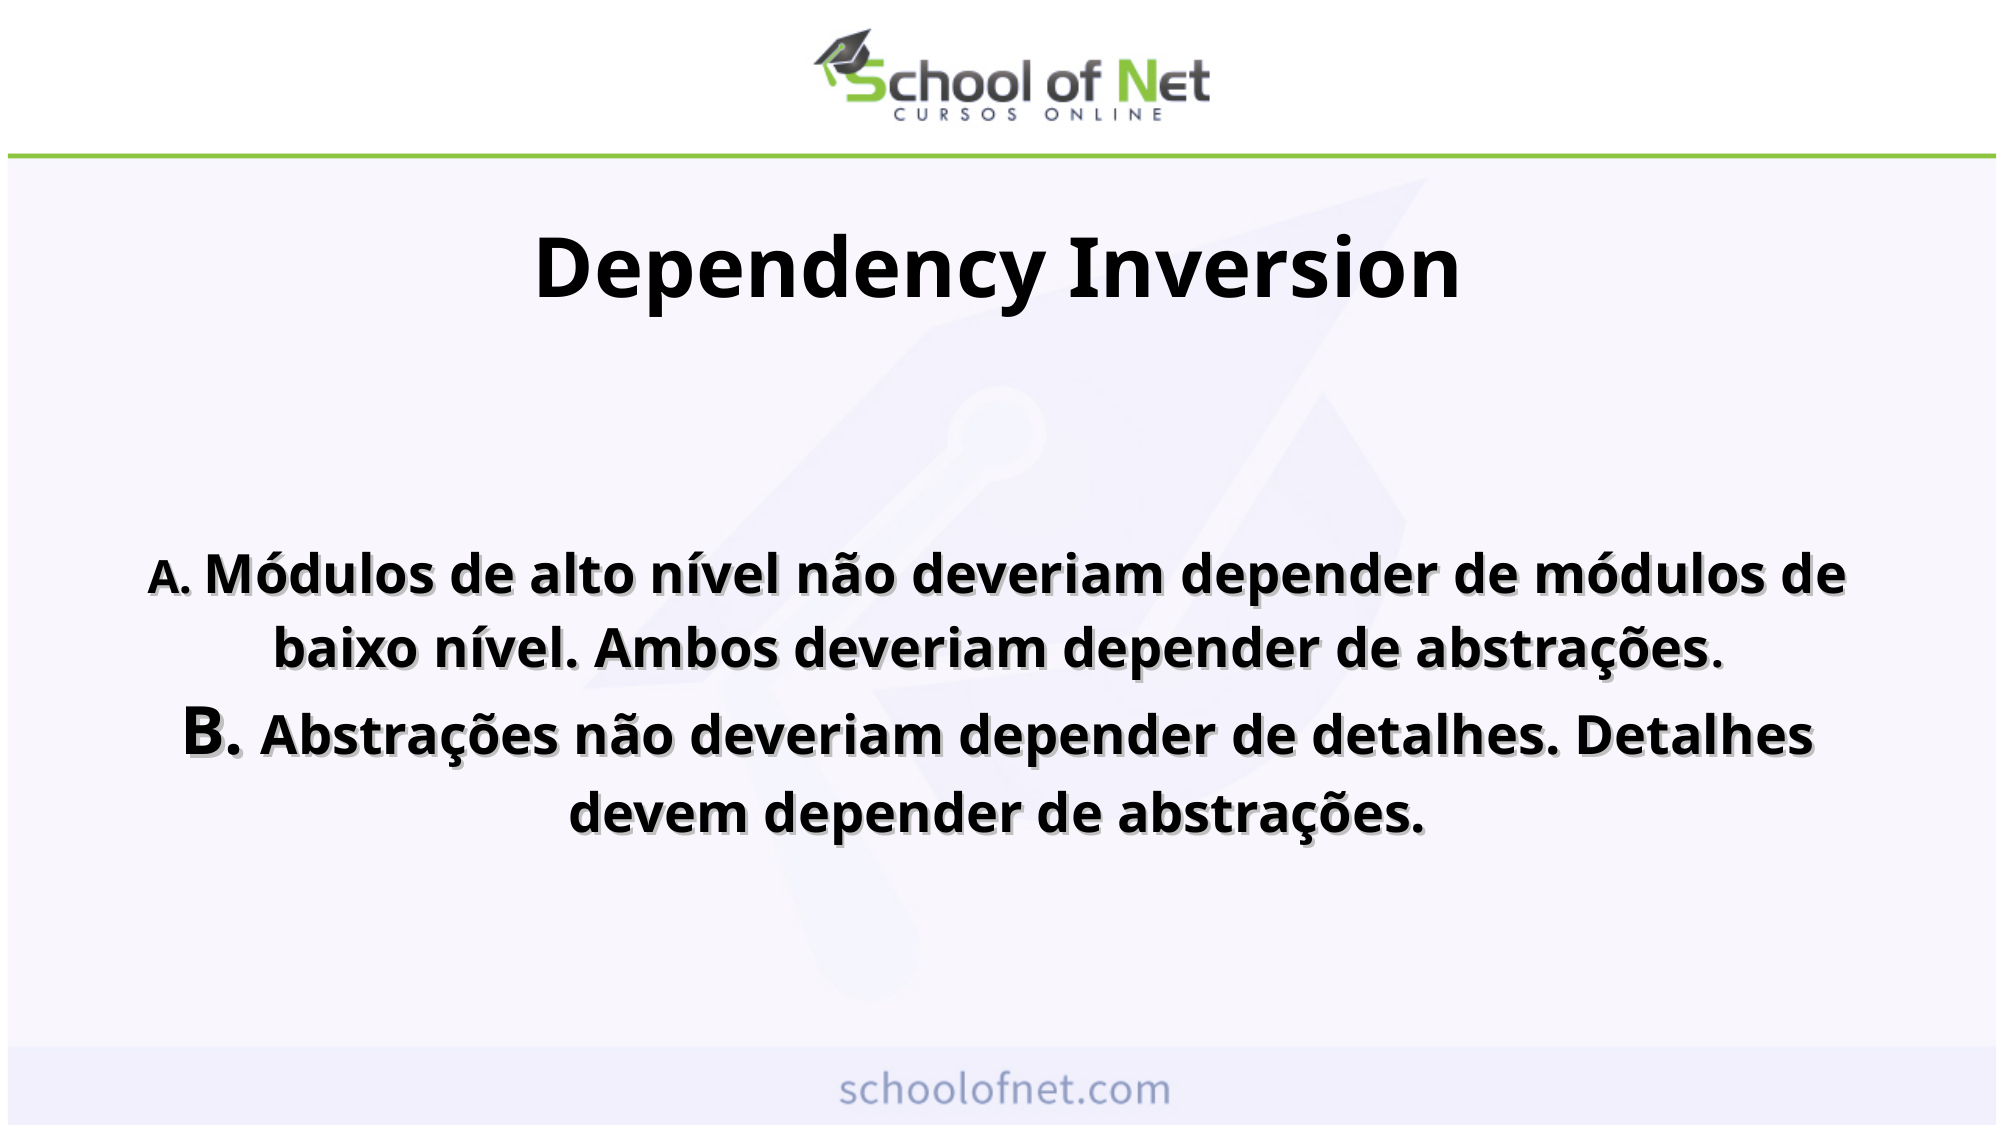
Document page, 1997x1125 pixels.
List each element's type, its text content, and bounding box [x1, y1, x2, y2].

subtitle A. Módulos de alto nível não deveriam depender de módulos de baixo nível. Ambos deveriam depender de abstrações. B. Abstrações não deveriam depender de detalhes. Detalhes devem depender de abstrações. [99, 377, 1897, 1006]
picture [7, 5, 1997, 1125]
title Dependency Inversion [99, 171, 1897, 360]
